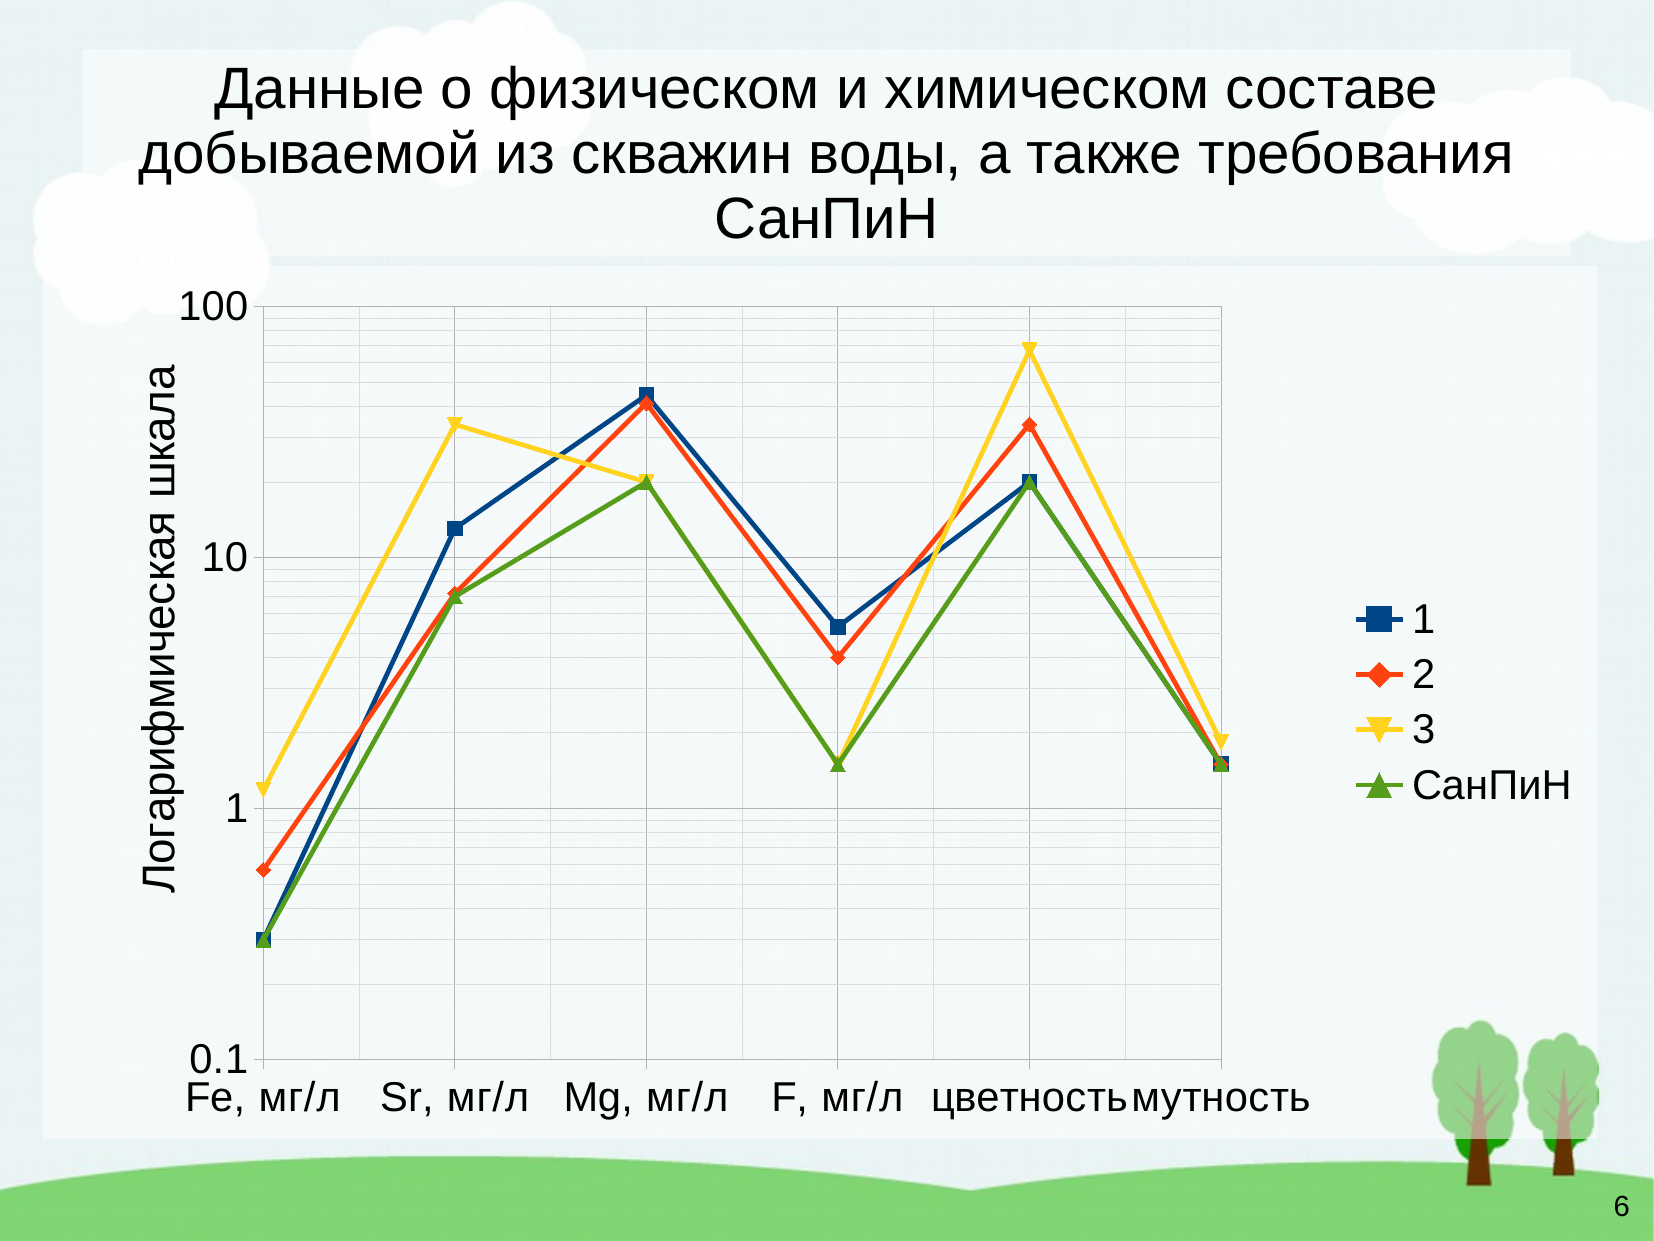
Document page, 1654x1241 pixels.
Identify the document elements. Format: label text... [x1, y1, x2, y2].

title Данные о физическом и химическом составе добываемой из скважин воды, а также требования СанПиН [82, 49, 1571, 257]
picture [0, 0, 1654, 1241]
chart [42, 265, 1598, 1139]
